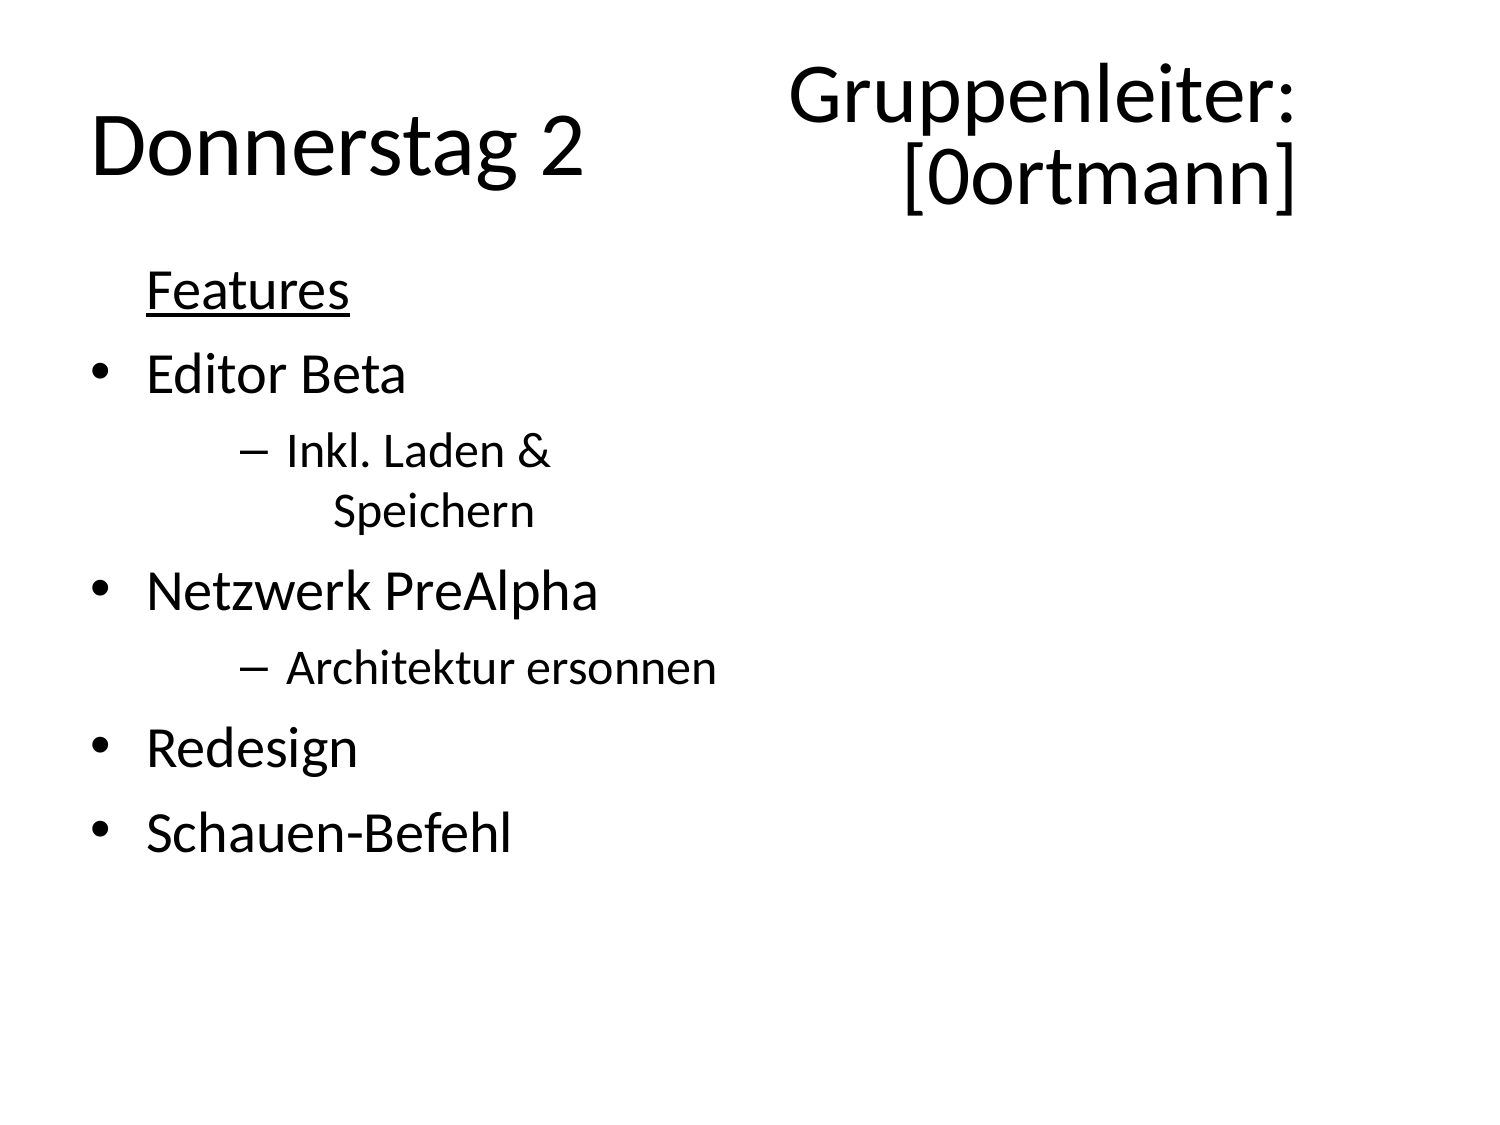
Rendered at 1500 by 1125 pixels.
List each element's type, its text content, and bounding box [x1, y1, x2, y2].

title Donnerstag 2 [75, 45, 751, 233]
list Features Editor Beta Inkl. Laden & Speichern Netzwerk PreAlpha Architektur ersonnen Redesign Schauen-Befehl [75, 243, 738, 1005]
text_box Gruppenleiter: [0ortmann] [773, 44, 1450, 233]
